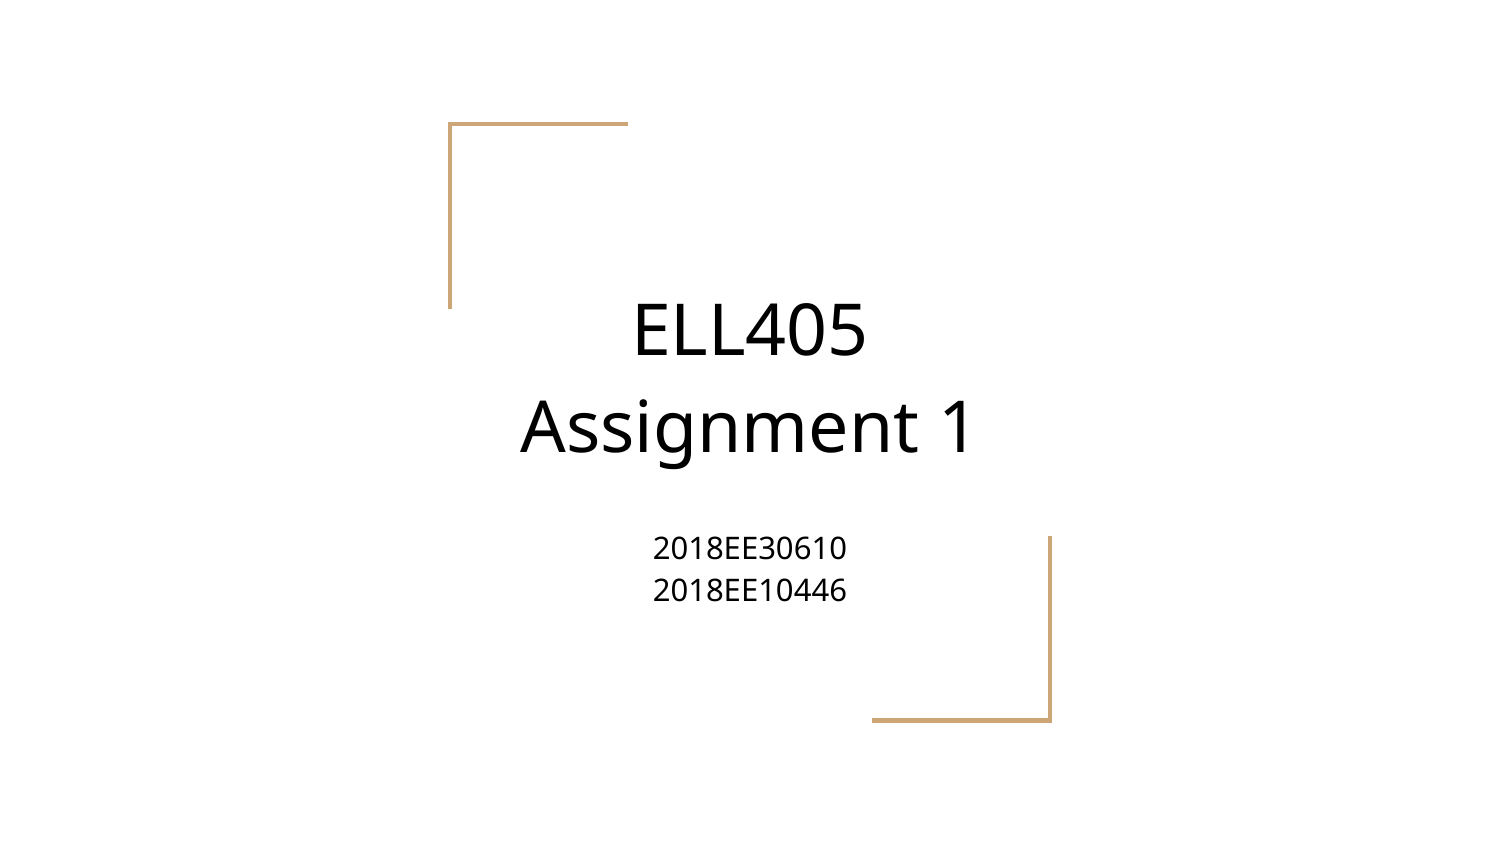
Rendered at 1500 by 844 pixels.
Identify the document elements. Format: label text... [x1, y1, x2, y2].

title ELL405 Assignment 1 [499, 236, 1001, 490]
subtitle 2018EE30610 2018EE10446 [499, 511, 1001, 627]
